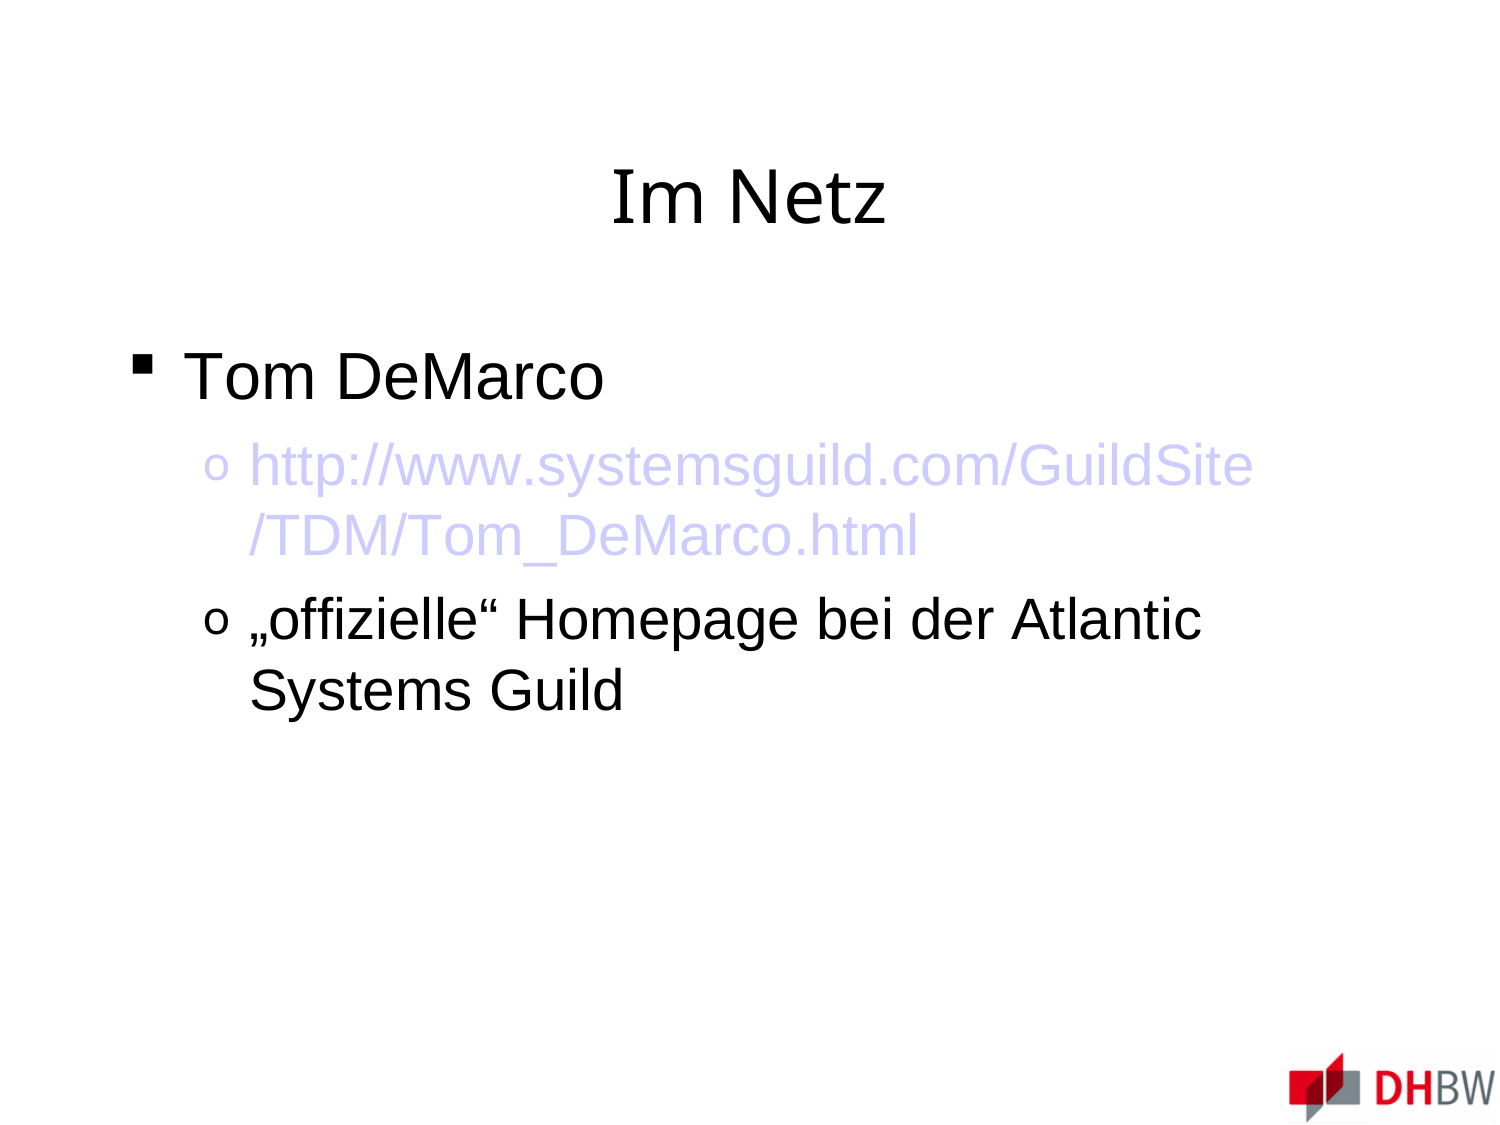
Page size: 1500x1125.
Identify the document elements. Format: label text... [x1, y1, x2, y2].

picture [1288, 1051, 1496, 1124]
list Tom DeMarco http://www.systemsguild.com/GuildSite/TDM/Tom_DeMarco.html „offizielle“ Homepage bei der Atlantic Systems Guild [112, 324, 1388, 1051]
title Im Netz [112, 99, 1388, 288]
